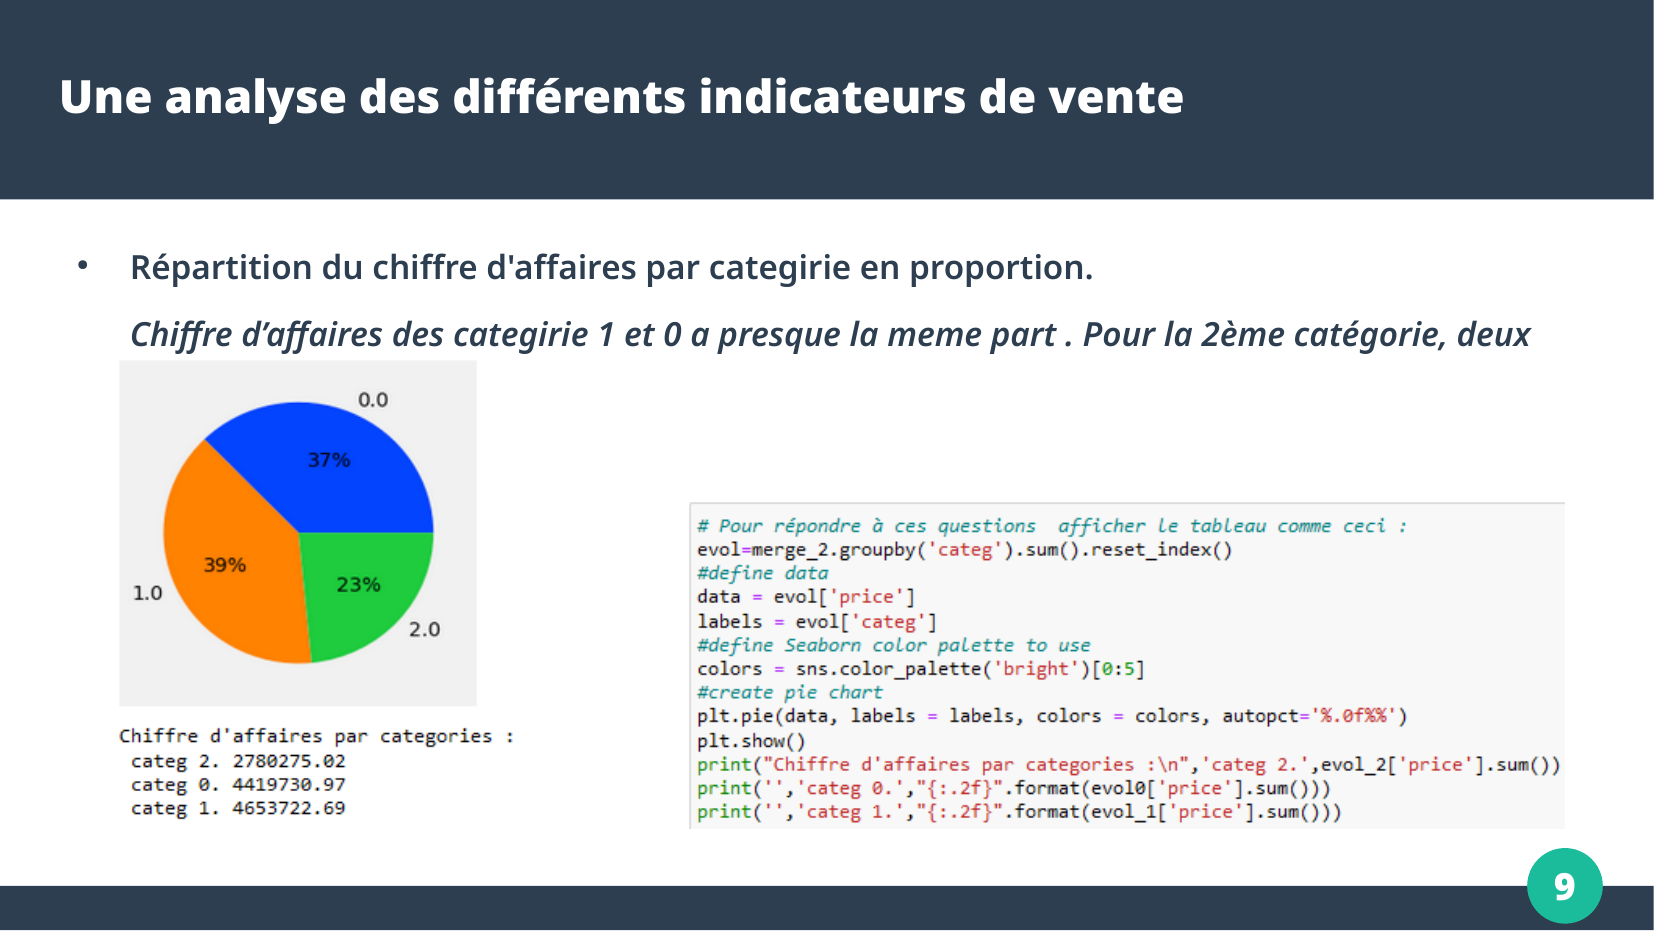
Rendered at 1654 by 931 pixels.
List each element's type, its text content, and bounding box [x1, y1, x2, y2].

title Une analyse des différents indicateurs de vente [59, 37, 1595, 155]
list Répartition du chiffre d'affaires par categirie en proportion. Chiffre d’affaires des categirie 1 et 0 a presque la meme part . Pour la 2ème catégorie, deux fois moins. [59, 243, 1595, 864]
picture [118, 356, 532, 827]
picture [688, 501, 1565, 829]
